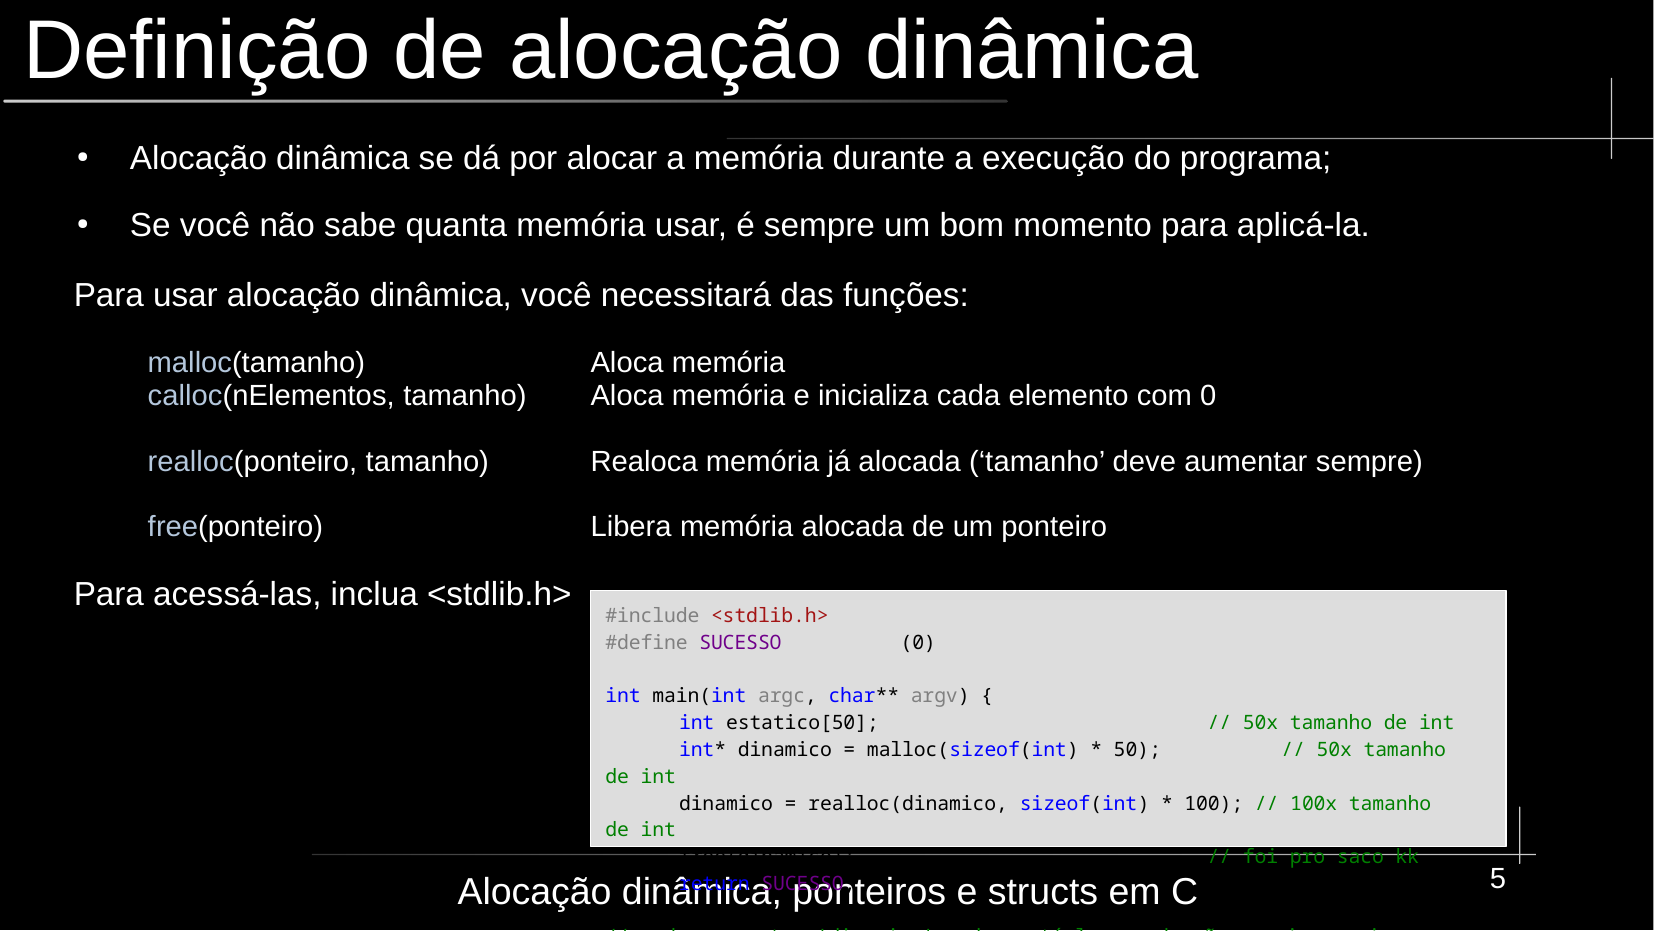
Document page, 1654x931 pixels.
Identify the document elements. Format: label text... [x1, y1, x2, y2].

text_box #include <stdlib.h> #define SUCESSO (0) int main(int argc, char** argv) { int estatico[50]; // 50x tamanho de int int* dinamico = malloc(sizeof(int) * 50); // 50x tamanho de int dinamico = realloc(dinamico, sizeof(int) * 100); // 100x tamanho de int free(dinamico); // foi pro saco kk return SUCESSO; } // podes aumentar 'dinamico' e descartá-lo quando não precisar mais // estatico = paia [590, 594, 1477, 847]
text_box Para usar alocação dinâmica, você necessitará das funções: malloc(tamanho) Aloca memória calloc(nElementos, tamanho) Aloca memória e inicializa cada elemento com 0 realloc(ponteiro, tamanho) Realoca memória já alocada (‘tamanho’ deve aumentar sempre) free(ponteiro) Libera memória alocada de um ponteiro Para acessá-las, inclua <stdlib.h> [59, 268, 1447, 621]
text_box [590, 590, 1506, 847]
title Definição de alocação dinâmica [23, 3, 1589, 97]
list Alocação dinâmica se dá por alocar a memória durante a execução do programa; Se você não sabe quanta memória usar, é sempre um bom momento para aplicá-la. [59, 139, 1548, 266]
text_box Alocação dinâmica, ponteiros e structs em C [442, 863, 1359, 931]
